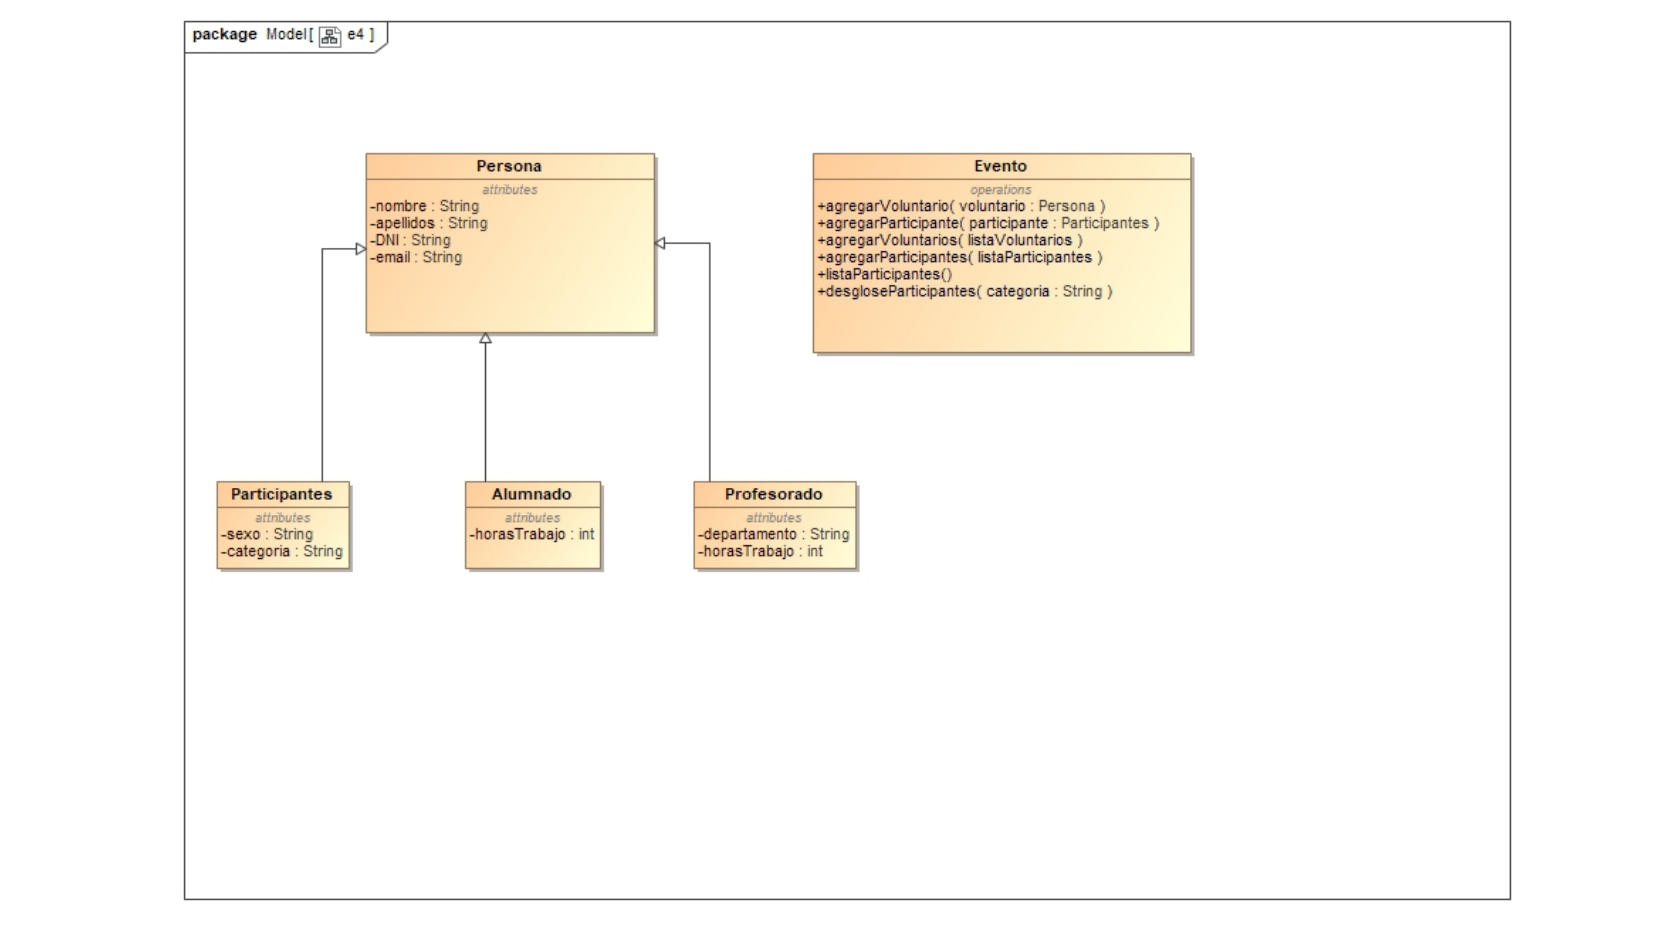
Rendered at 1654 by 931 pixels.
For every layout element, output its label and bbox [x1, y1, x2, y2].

picture [177, 14, 1517, 906]
